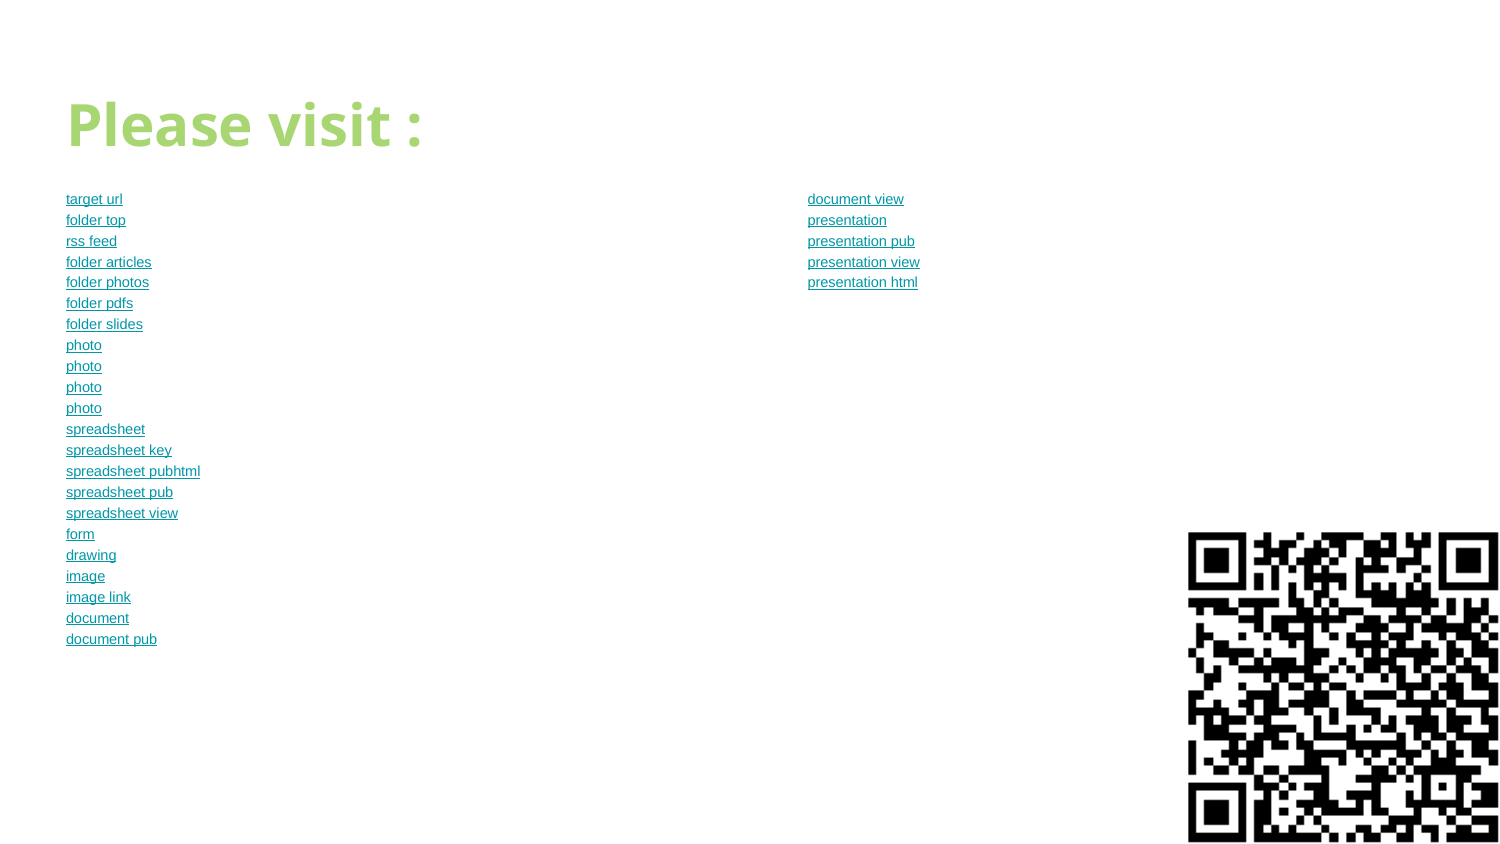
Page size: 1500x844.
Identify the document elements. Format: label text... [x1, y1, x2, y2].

title Please visit : [51, 72, 1449, 167]
list target url folder top rss feed folder articles folder photos folder pdfs folder slides photo photo photo photo spreadsheet spreadsheet key spreadsheet pubhtml spreadsheet pub spreadsheet view form drawing image image link document document pub [51, 189, 708, 750]
list document view presentation presentation pub presentation view presentation html [792, 189, 1449, 750]
picture [1187, 531, 1500, 844]
